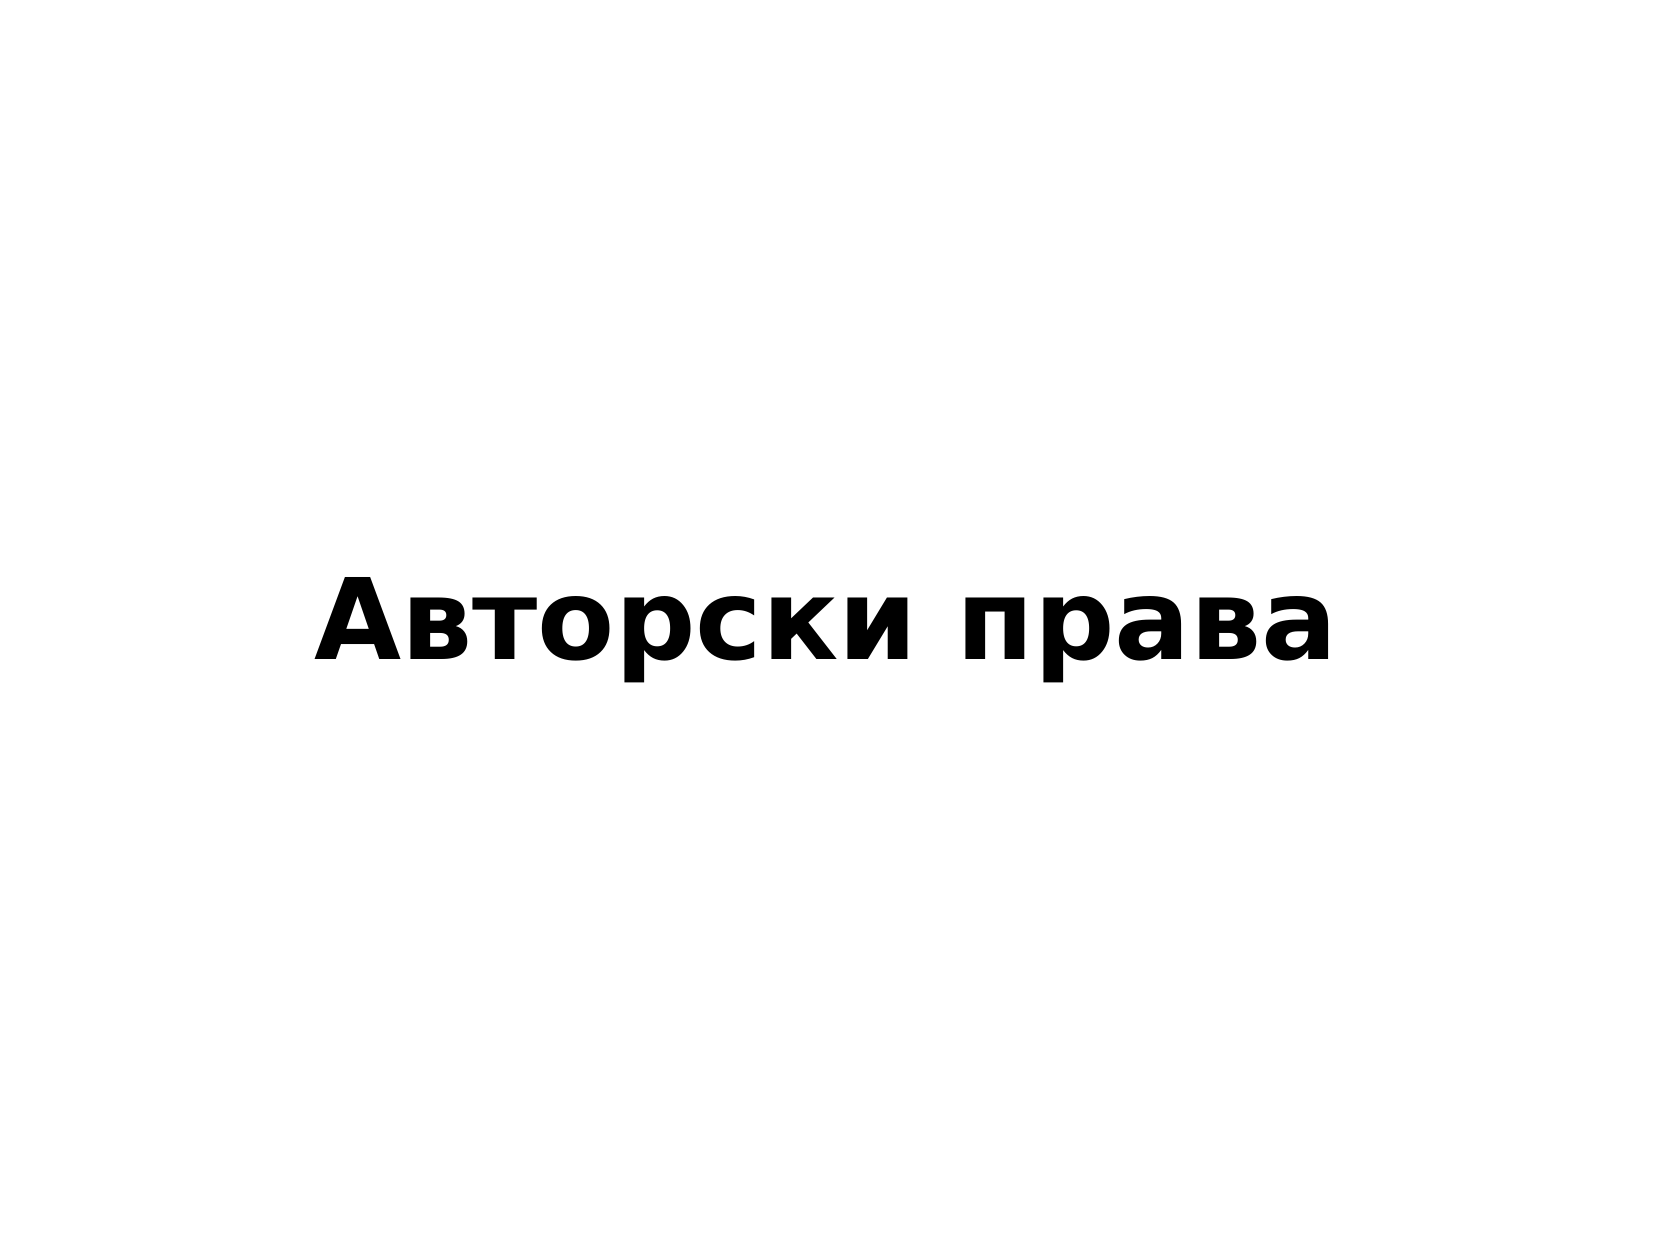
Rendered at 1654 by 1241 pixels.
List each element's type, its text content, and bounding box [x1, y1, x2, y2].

subtitle Авторски права [0, 0, 1654, 1241]
